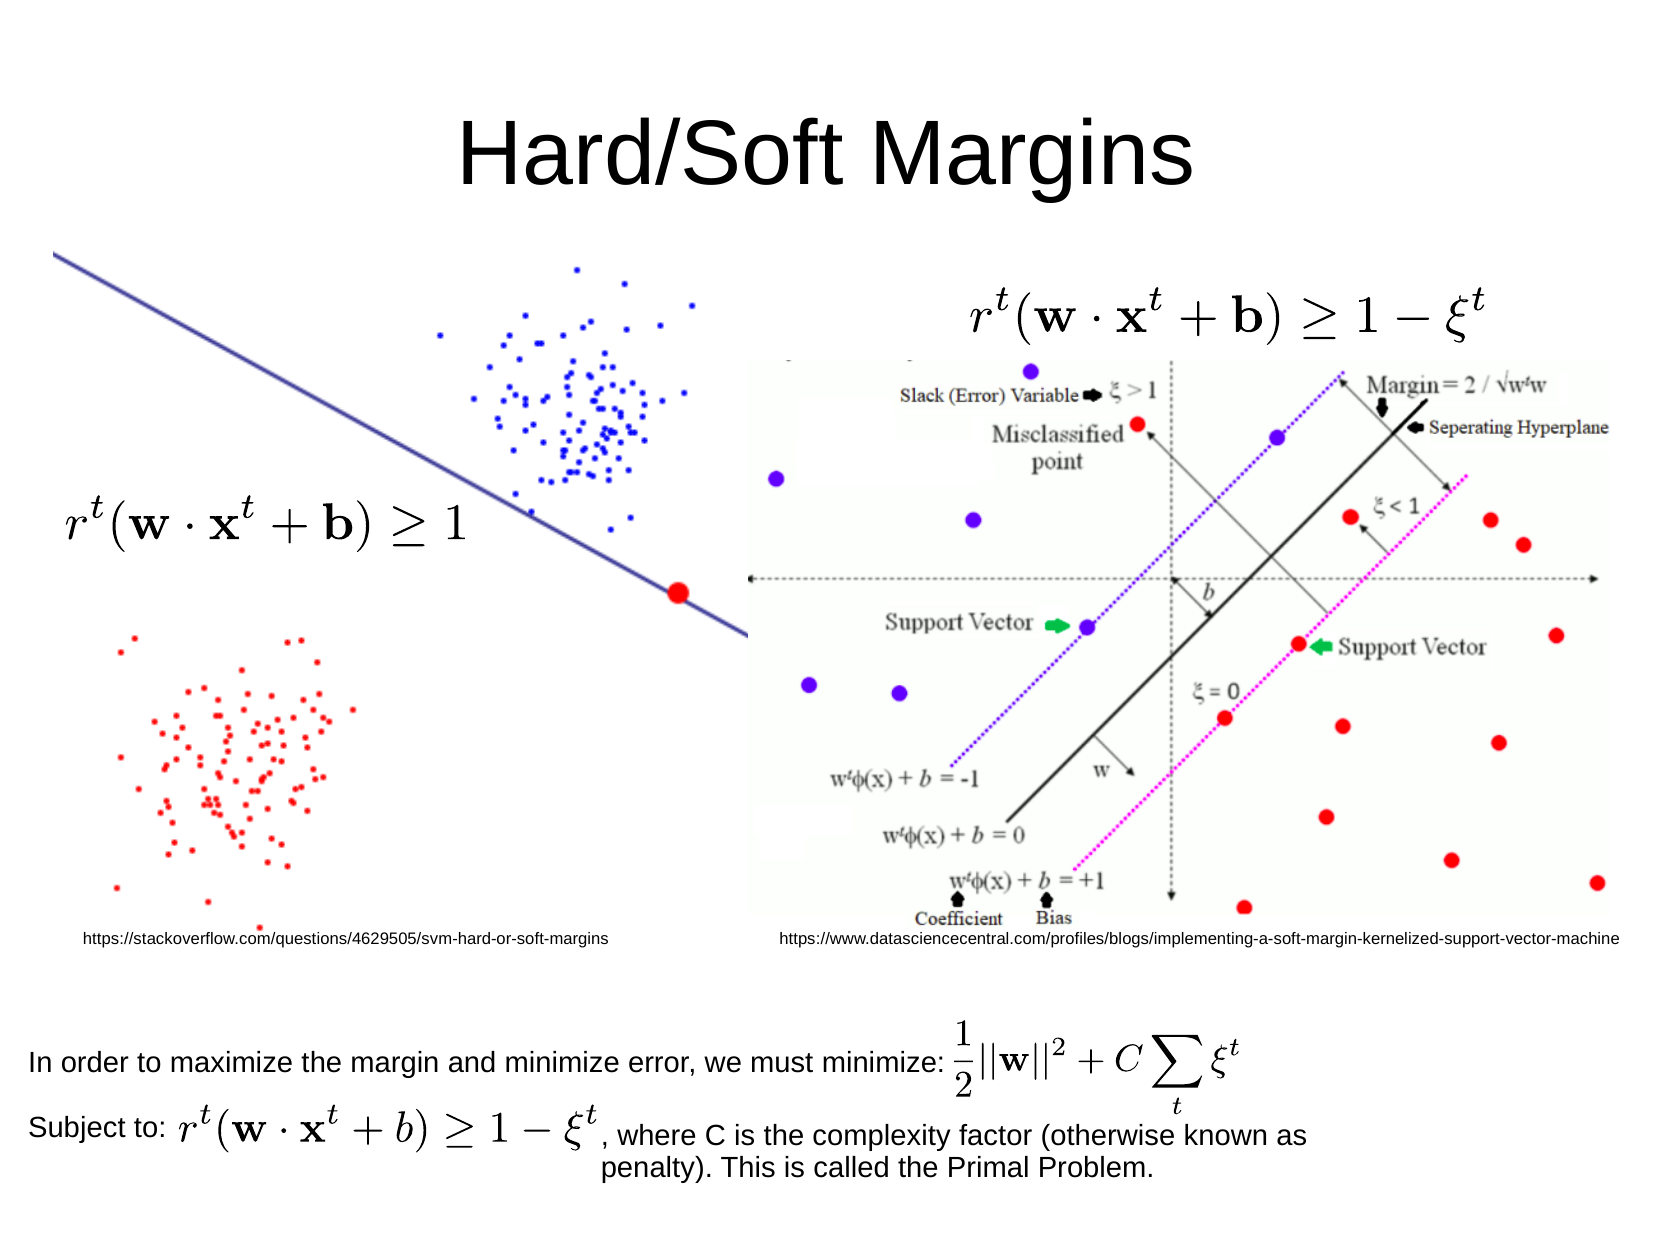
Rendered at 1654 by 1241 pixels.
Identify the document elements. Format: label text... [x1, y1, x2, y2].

text_box https://stackoverflow.com/questions/4629505/svm-hard-or-soft-margins [68, 921, 953, 961]
text_box , where C is the complexity factor (otherwise known as penalty). This is called the Primal Problem. [586, 1111, 1440, 1192]
text_box [968, 287, 1485, 346]
text_box [64, 495, 465, 553]
text_box https://www.datasciencecentral.com/profiles/blogs/implementing-a-soft-margin-kernelized-support-vector-machine [953, 921, 1650, 961]
title Hard/Soft Margins [82, 49, 1571, 257]
text_box In order to maximize the margin and minimize error, we must minimize: Subject to: [28, 1045, 954, 1144]
picture [53, 236, 1610, 949]
text_box [954, 1020, 1239, 1111]
text_box [177, 1104, 597, 1153]
